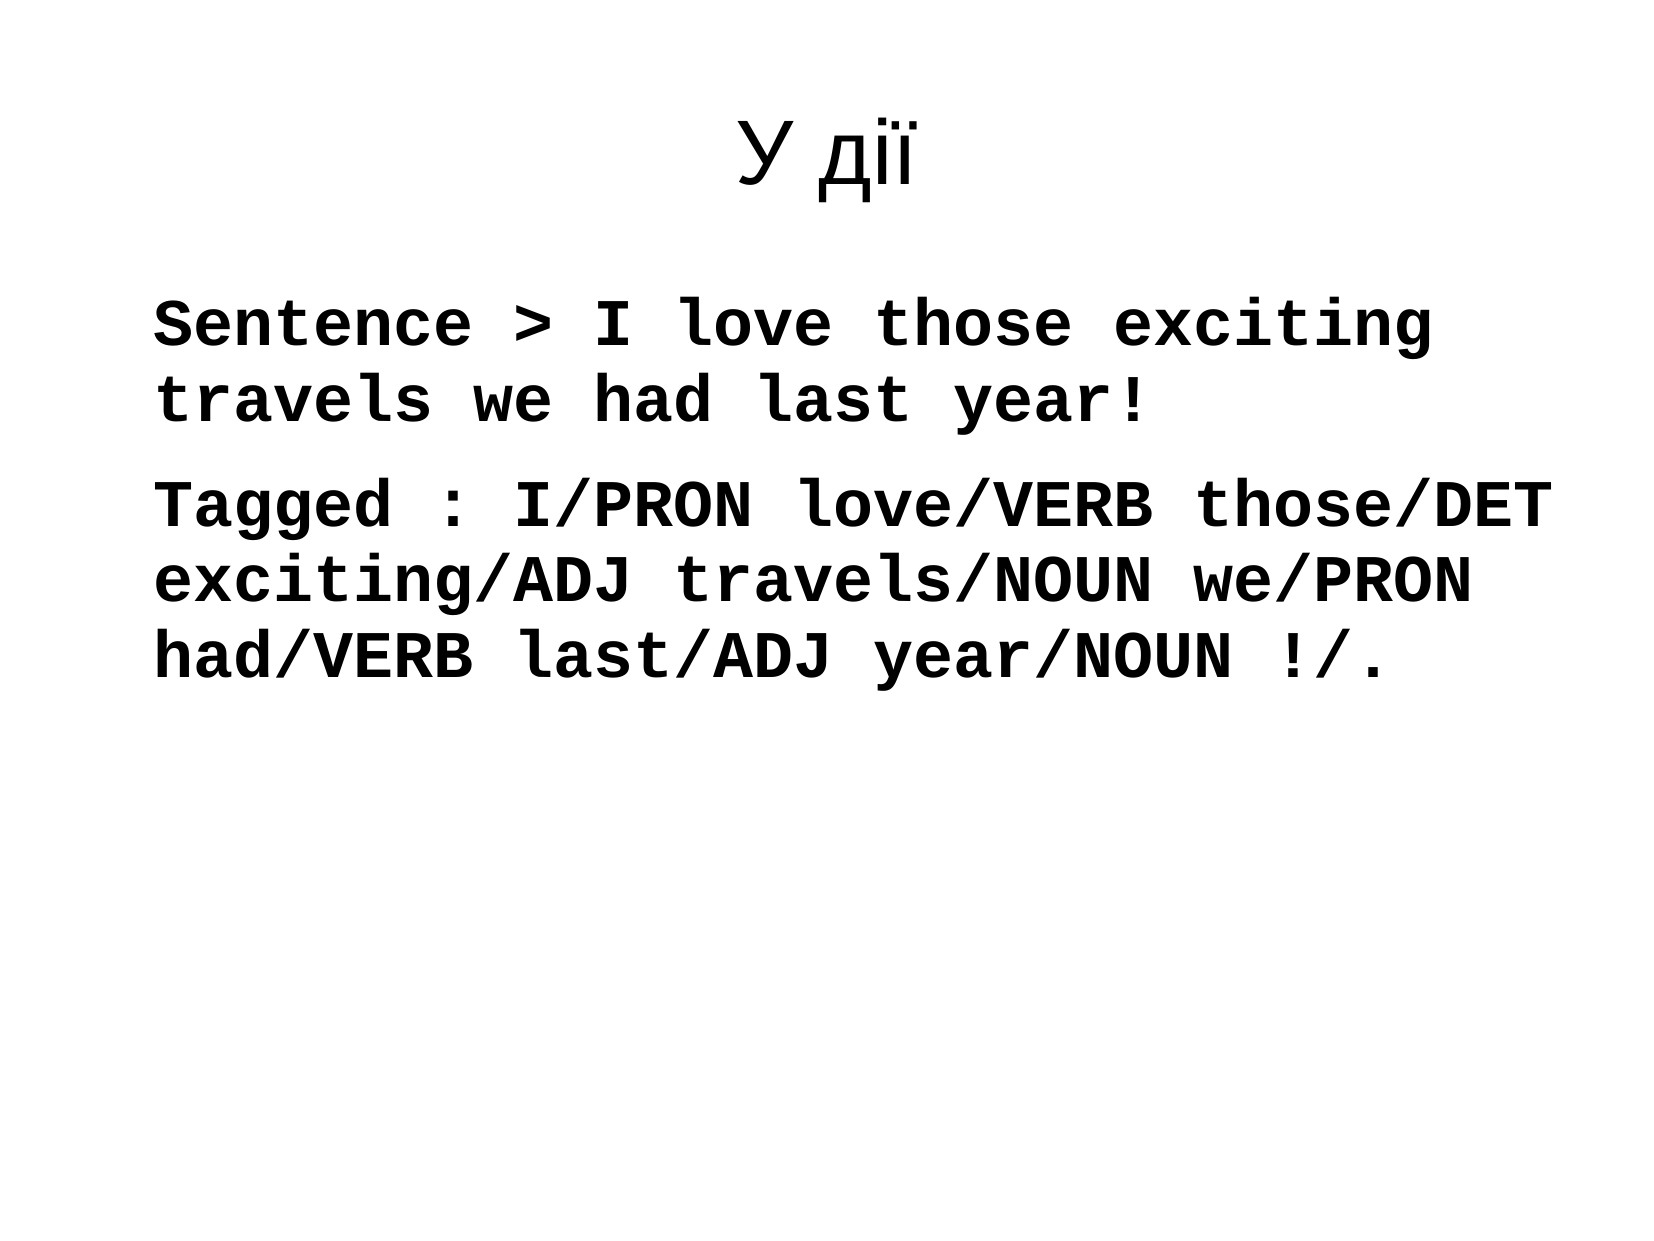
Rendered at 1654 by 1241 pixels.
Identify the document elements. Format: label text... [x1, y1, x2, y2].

title У дії [82, 49, 1571, 257]
list Sentence > I love those exciting travels we had last year! Tagged : I/PRON love/VERB those/DET exciting/ADJ travels/NOUN we/PRON had/VERB last/ADJ year/NOUN !/. [82, 290, 1571, 1010]
